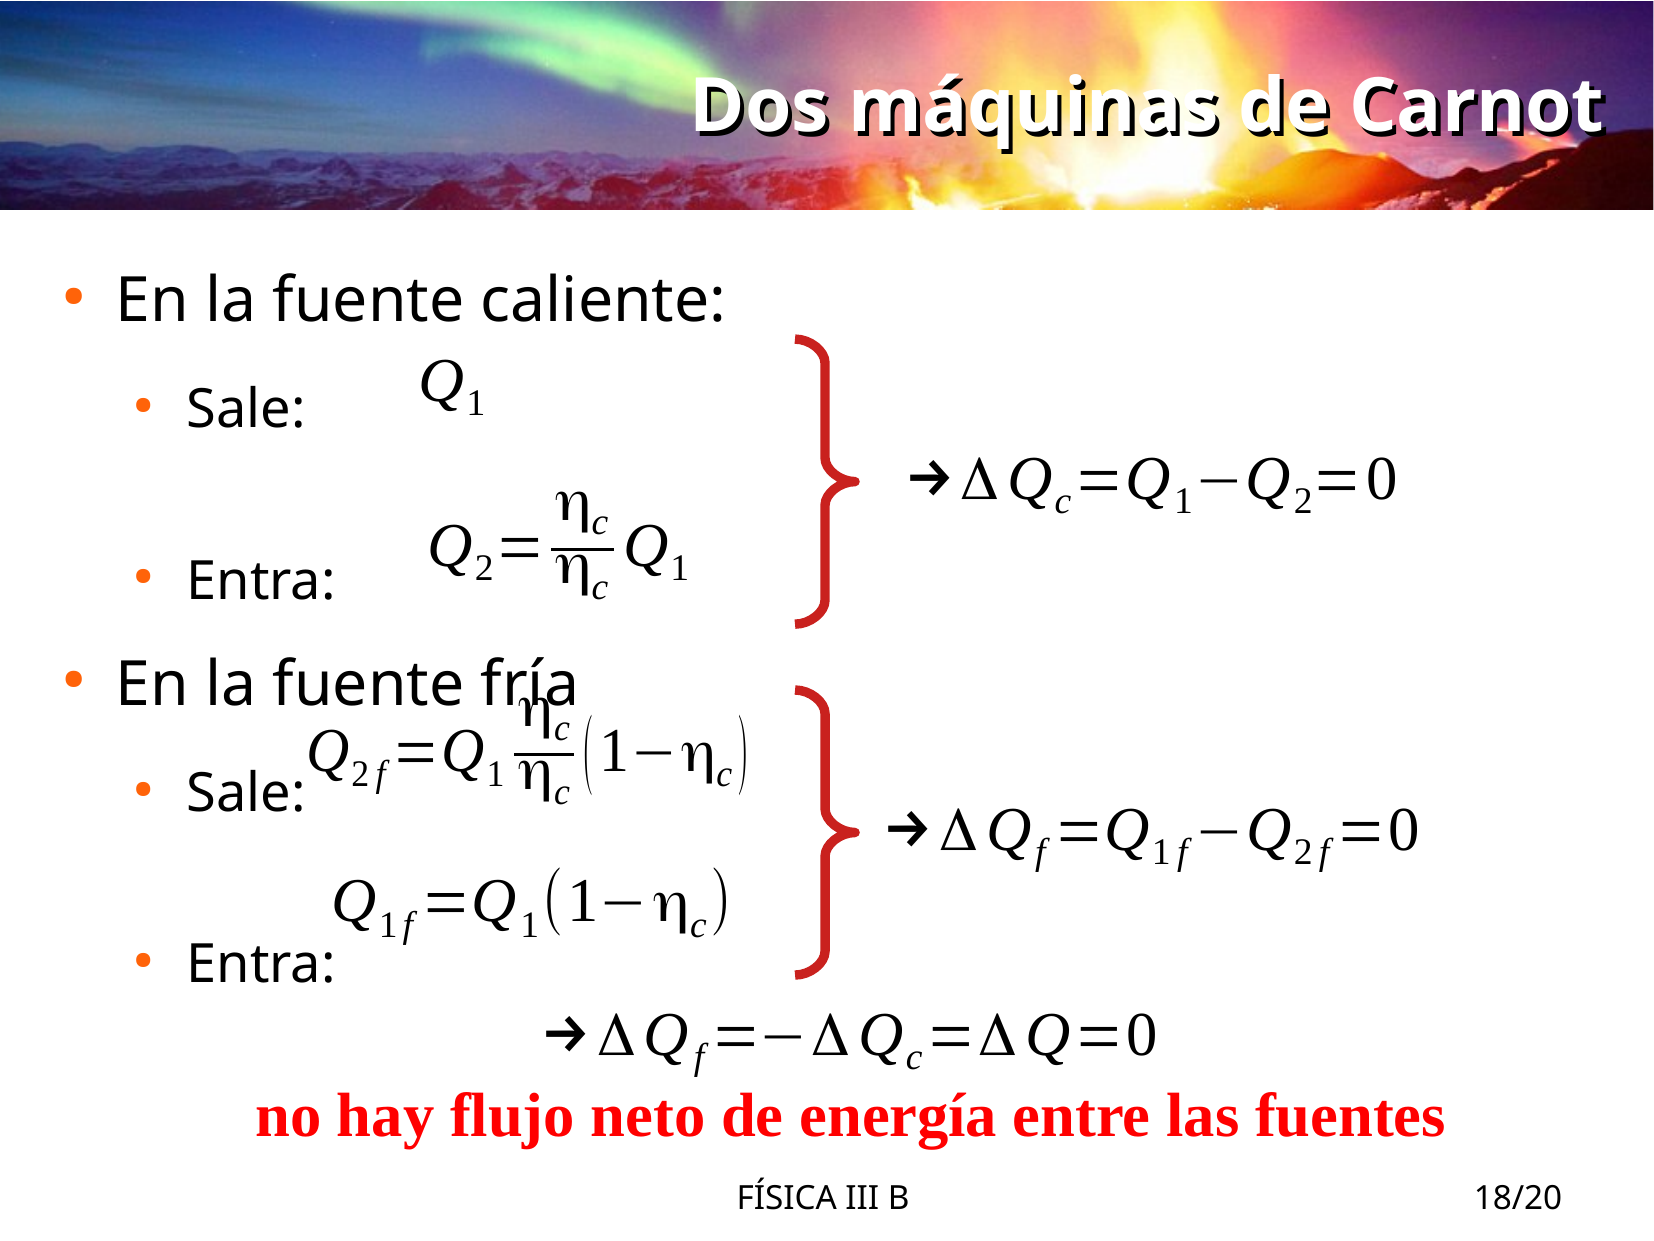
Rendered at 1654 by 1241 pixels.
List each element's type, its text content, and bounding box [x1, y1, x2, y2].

chart [421, 489, 696, 607]
chart [877, 793, 1427, 873]
chart [325, 865, 738, 946]
chart [412, 345, 492, 424]
picture [0, 1, 1654, 210]
title Dos máquinas de Carnot [45, 15, 1606, 191]
list En la fuente caliente: Sale: Entra: En la fuente fría Sale: Entra: [45, 255, 1606, 1156]
chart [898, 443, 1404, 522]
chart [300, 694, 756, 813]
chart [247, 998, 1456, 1150]
